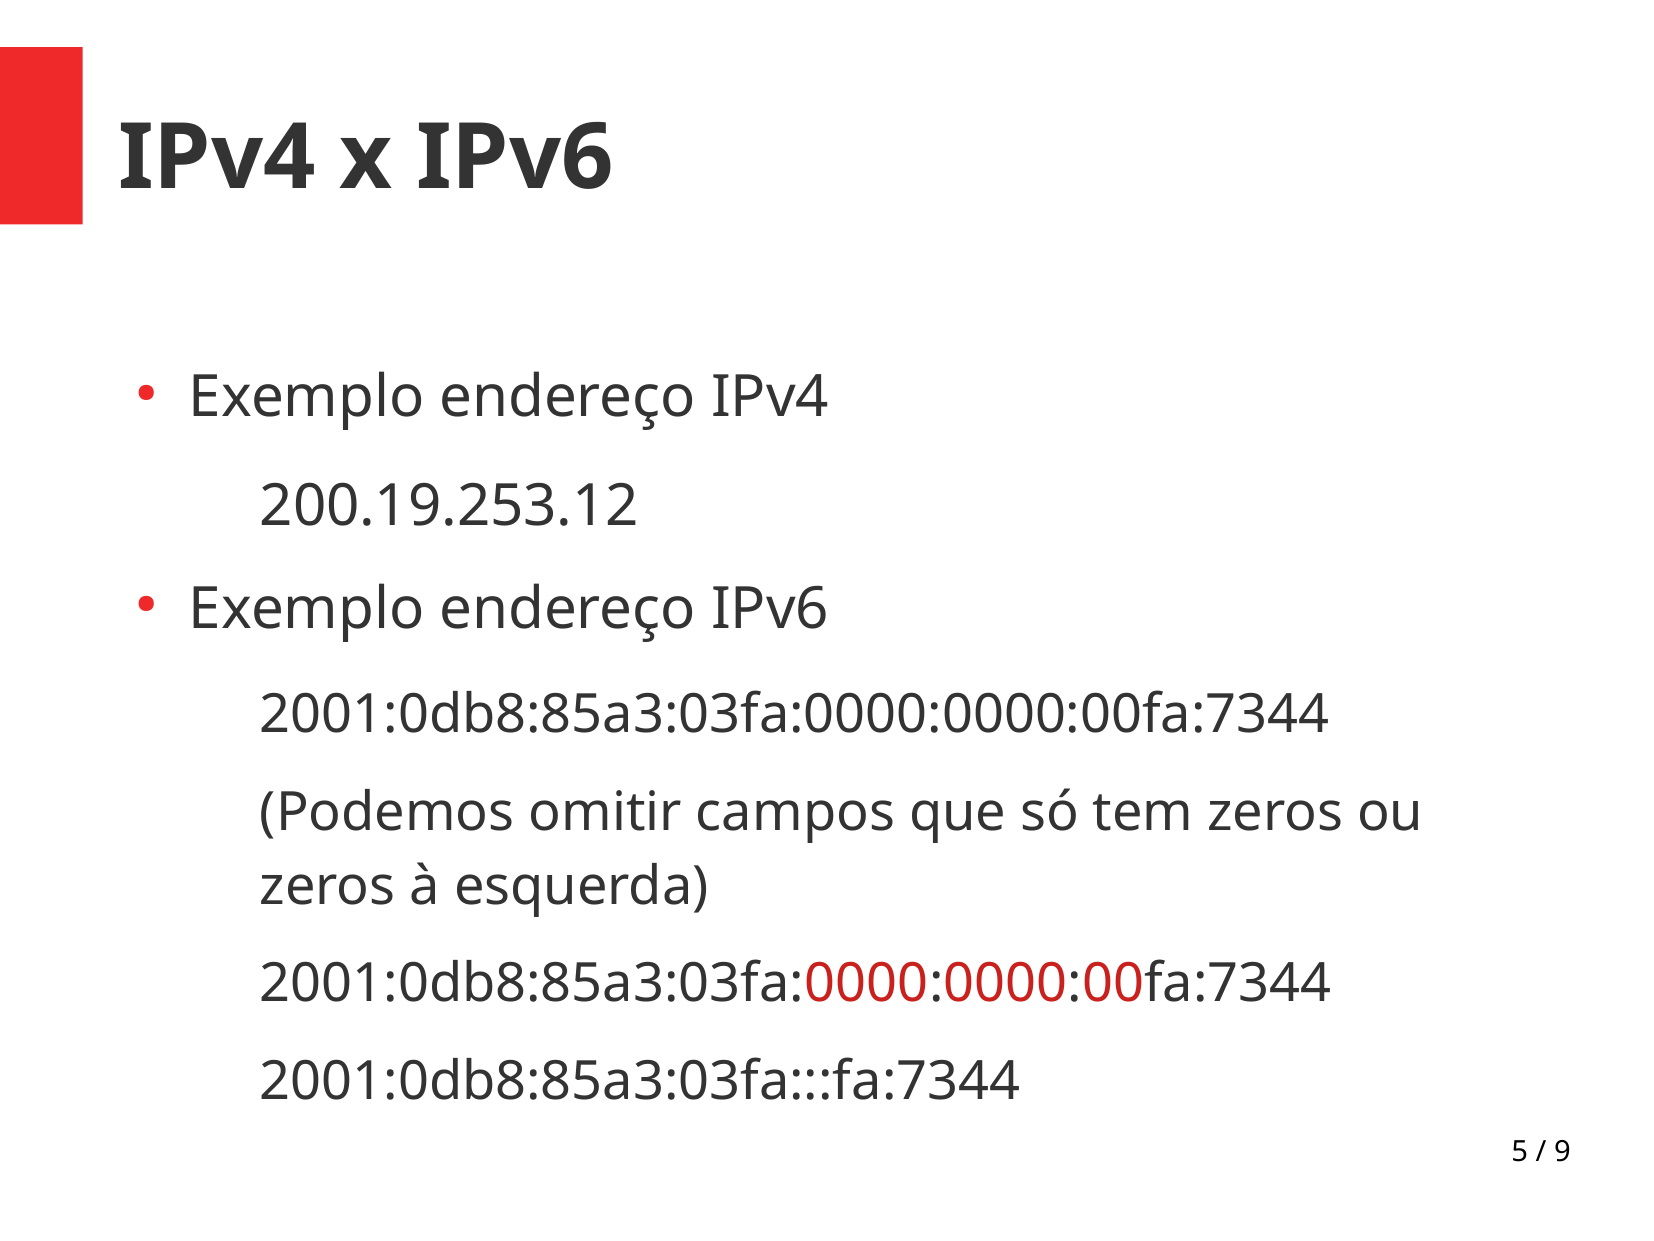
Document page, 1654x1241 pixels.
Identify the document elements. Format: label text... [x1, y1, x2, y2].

title IPv4 x IPv6 [118, 49, 1571, 257]
list Exemplo endereço IPv4 200.19.253.12 Exemplo endereço IPv6 2001:0db8:85a3:03fa:0000:0000:00fa:7344 (Podemos omitir campos que só tem zeros ou zeros à esquerda) 2001:0db8:85a3:03fa:0000:0000:00fa:7344 2001:0db8:85a3:03fa:::fa:7344 [118, 354, 1536, 1074]
